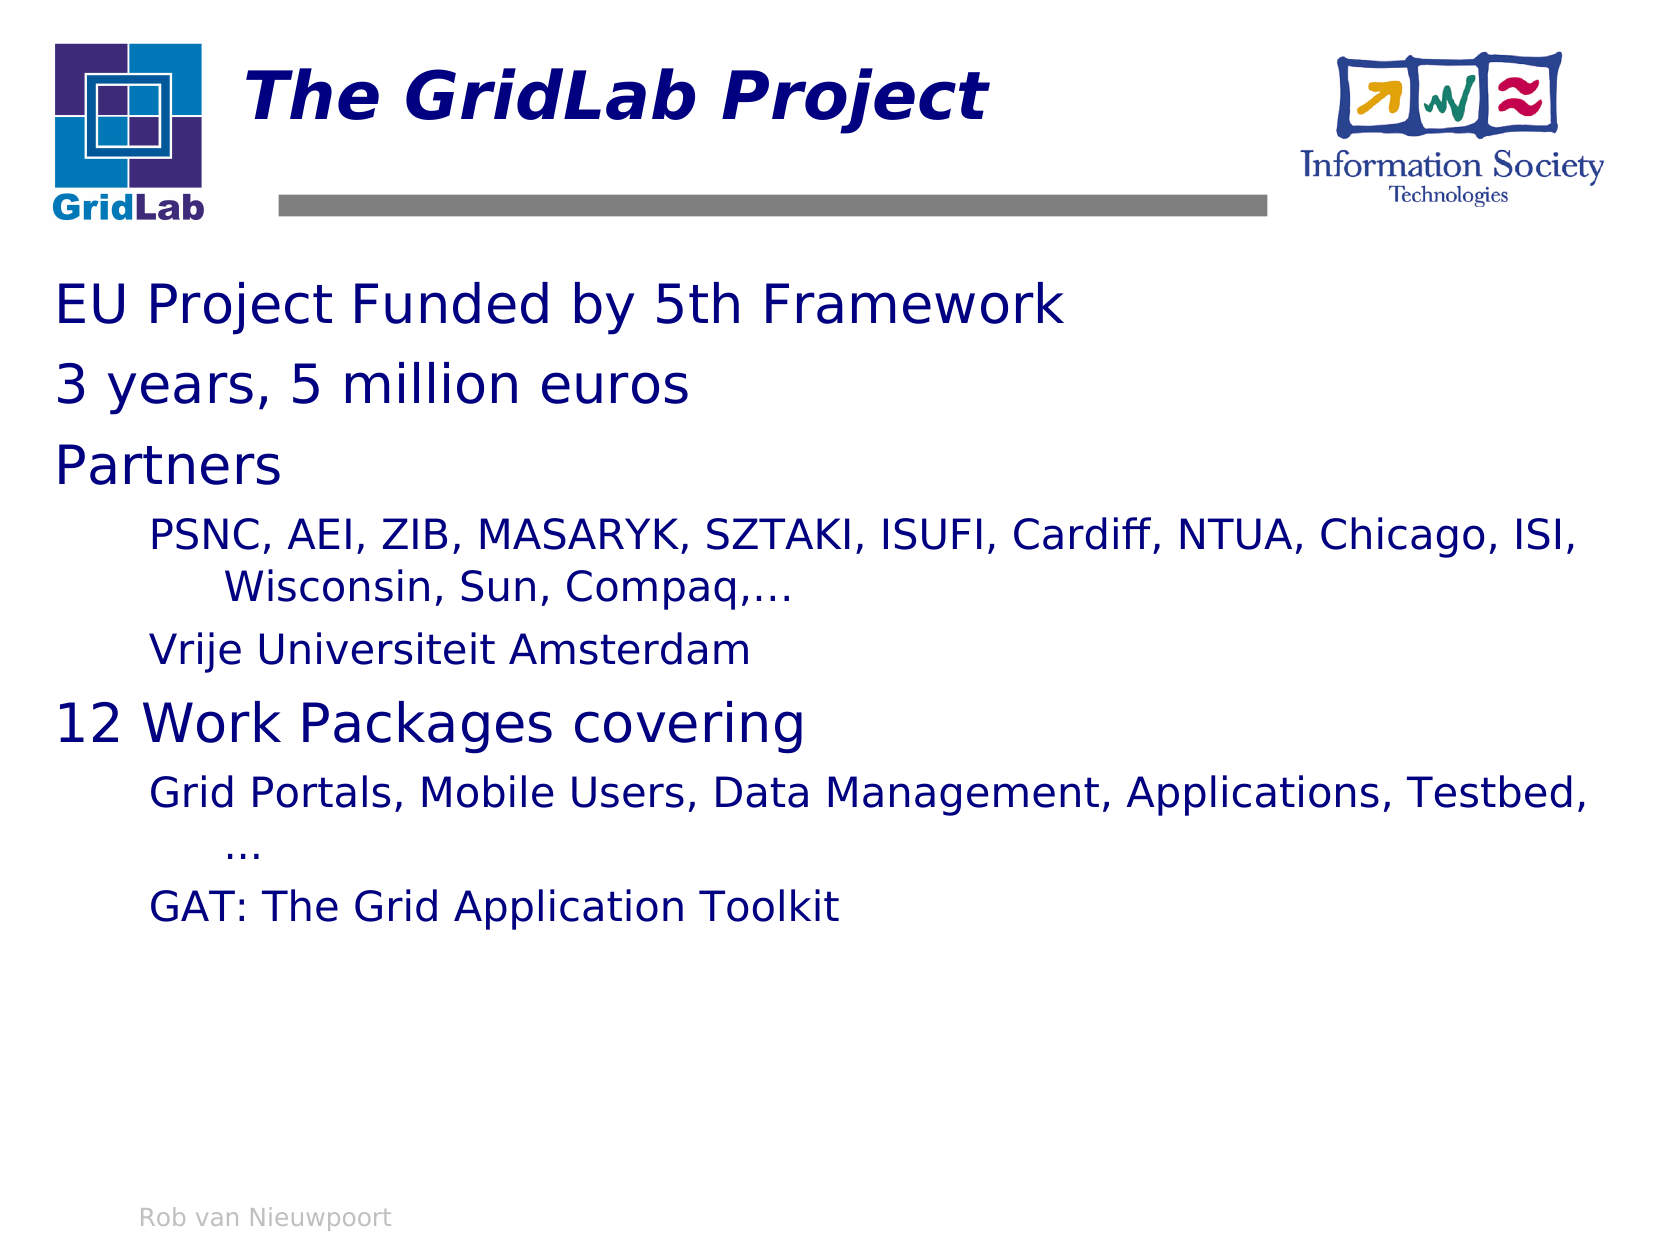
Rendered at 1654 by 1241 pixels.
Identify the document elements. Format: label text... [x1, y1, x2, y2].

list EU Project Funded by 5th Framework 3 years, 5 million euros Partners PSNC, AEI, ZIB, MASARYK, SZTAKI, ISUFI, Cardiff, NTUA, Chicago, ISI, Wisconsin, Sun, Compaq,… Vrije Universiteit Amsterdam 12 Work Packages covering Grid Portals, Mobile Users, Data Management, Applications, Testbed, ... GAT: The Grid Application Toolkit [55, 268, 1599, 927]
title The GridLab Project [243, 0, 1280, 187]
picture [45, 34, 211, 230]
picture [1293, 34, 1611, 214]
